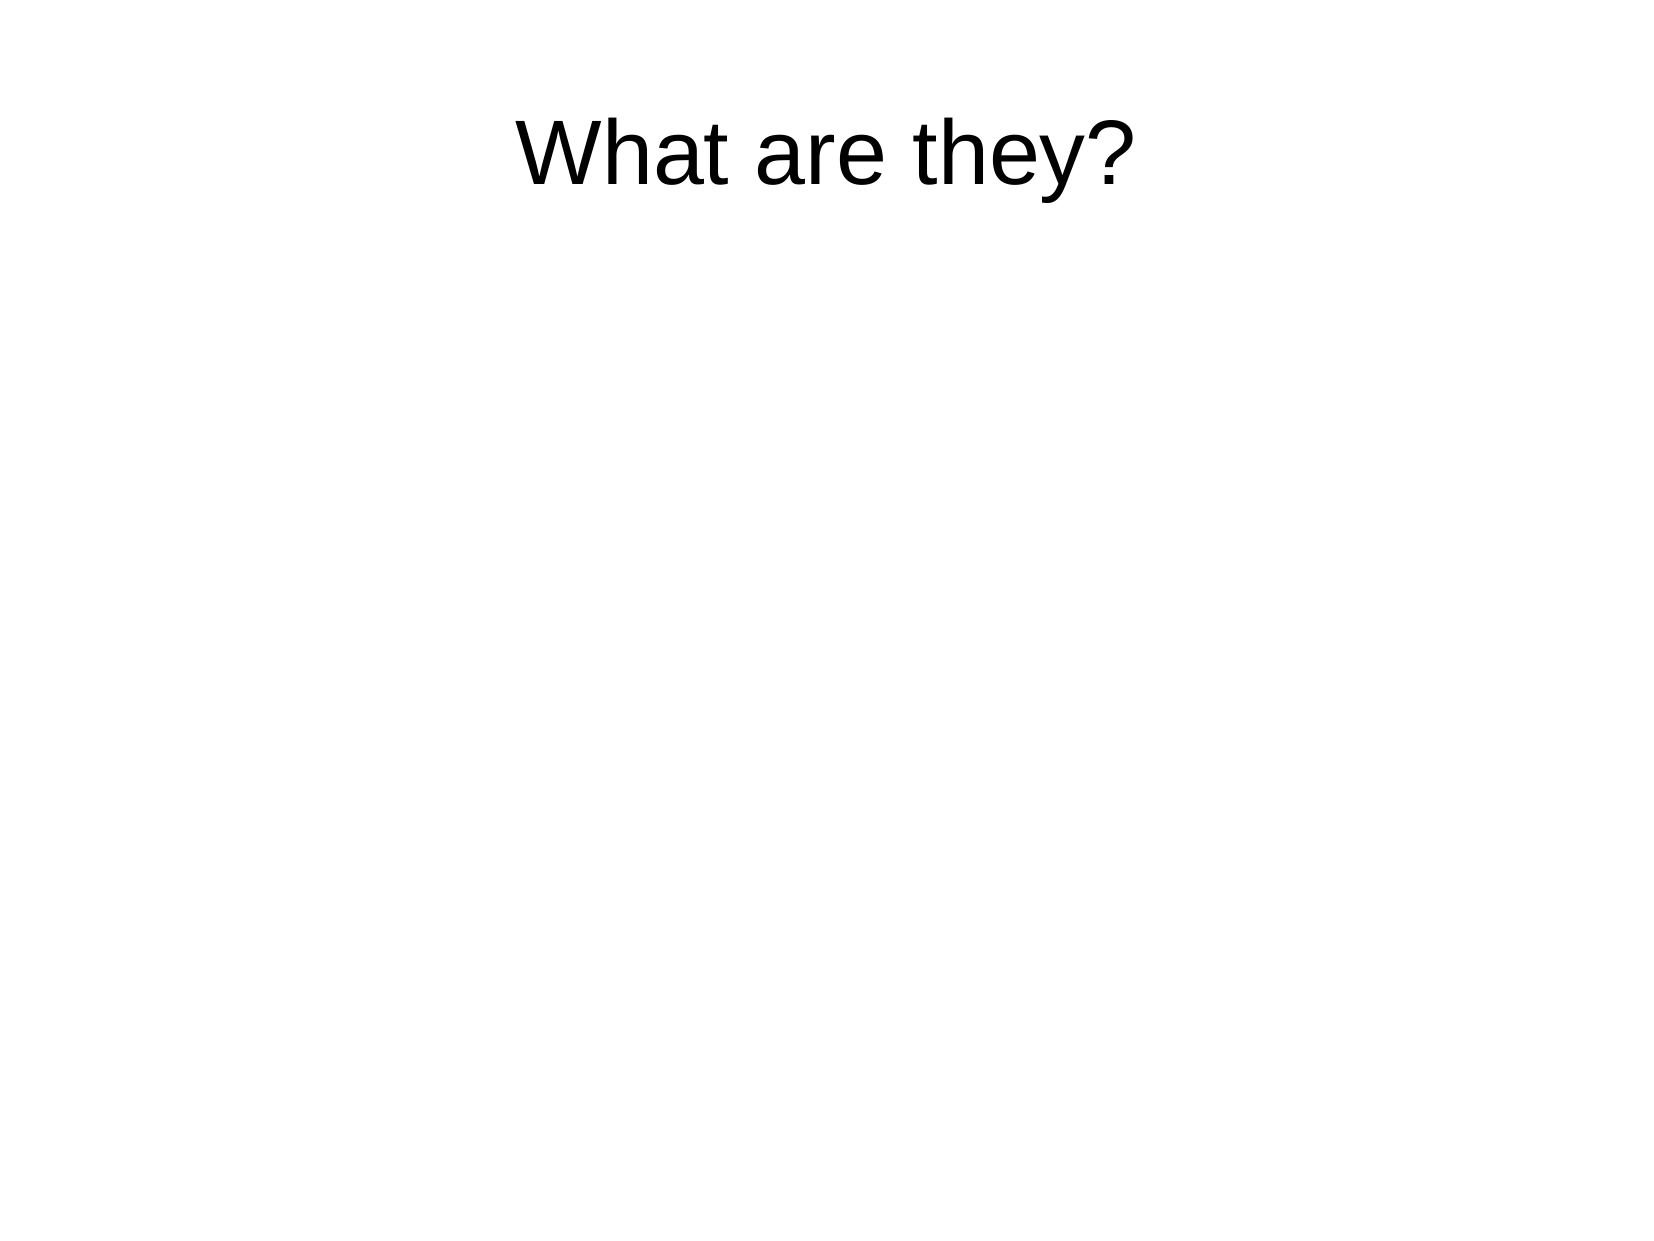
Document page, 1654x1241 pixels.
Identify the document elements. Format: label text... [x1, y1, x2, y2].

title What are they? [82, 49, 1571, 257]
